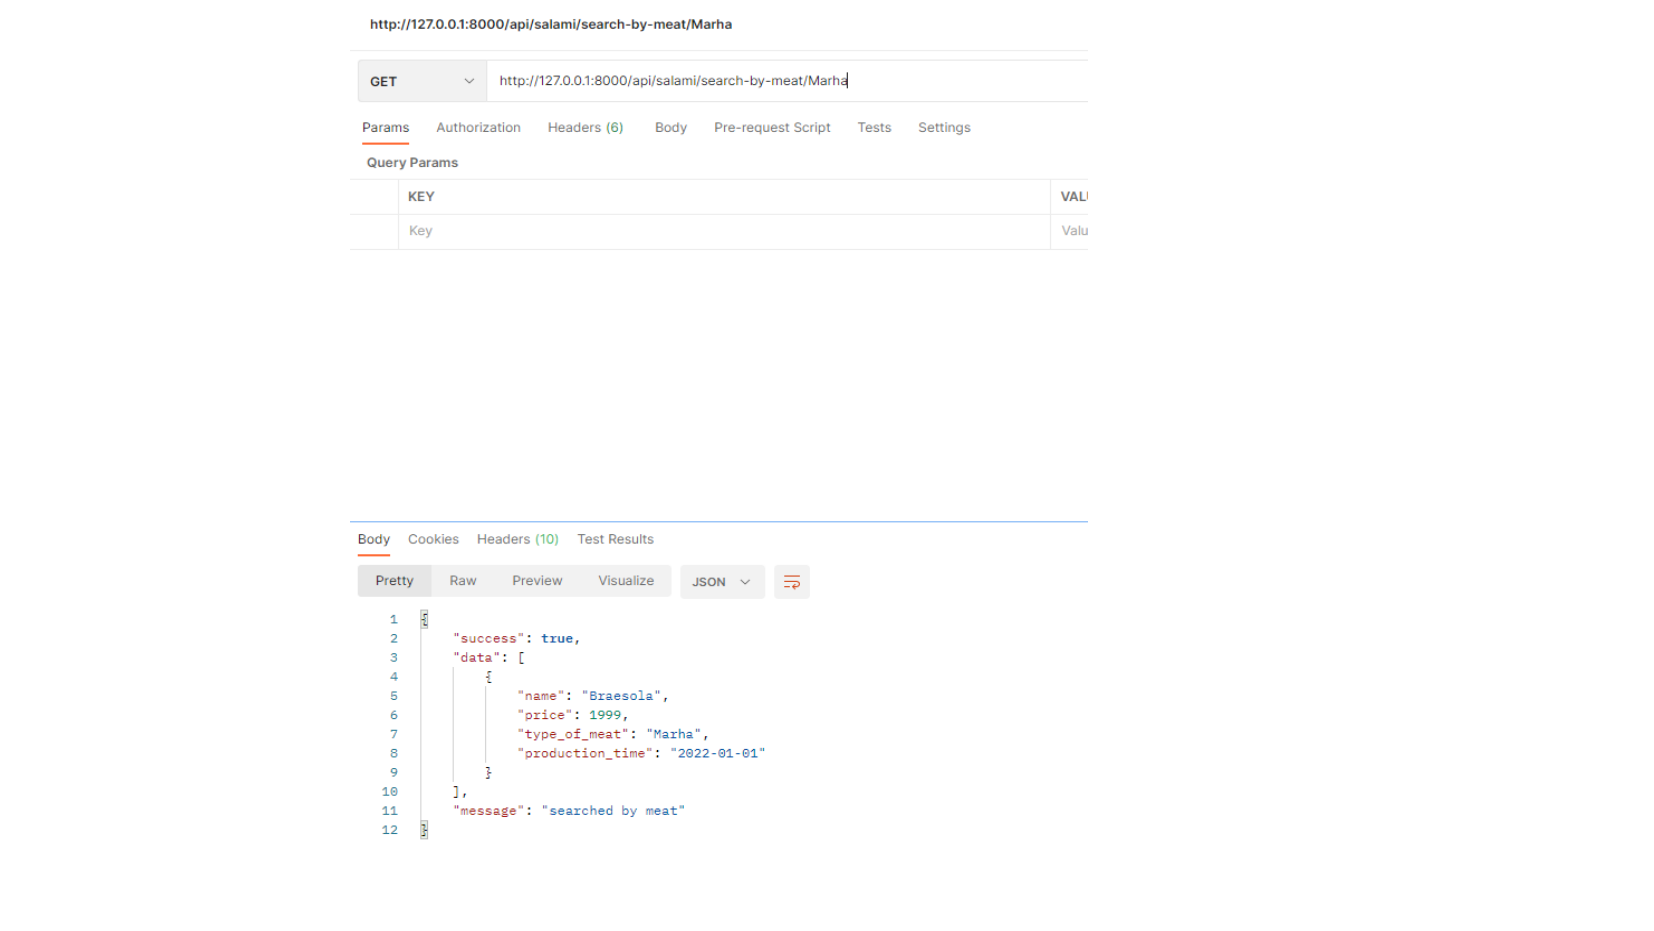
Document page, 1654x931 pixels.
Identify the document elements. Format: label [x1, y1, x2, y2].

picture [350, 0, 1088, 901]
